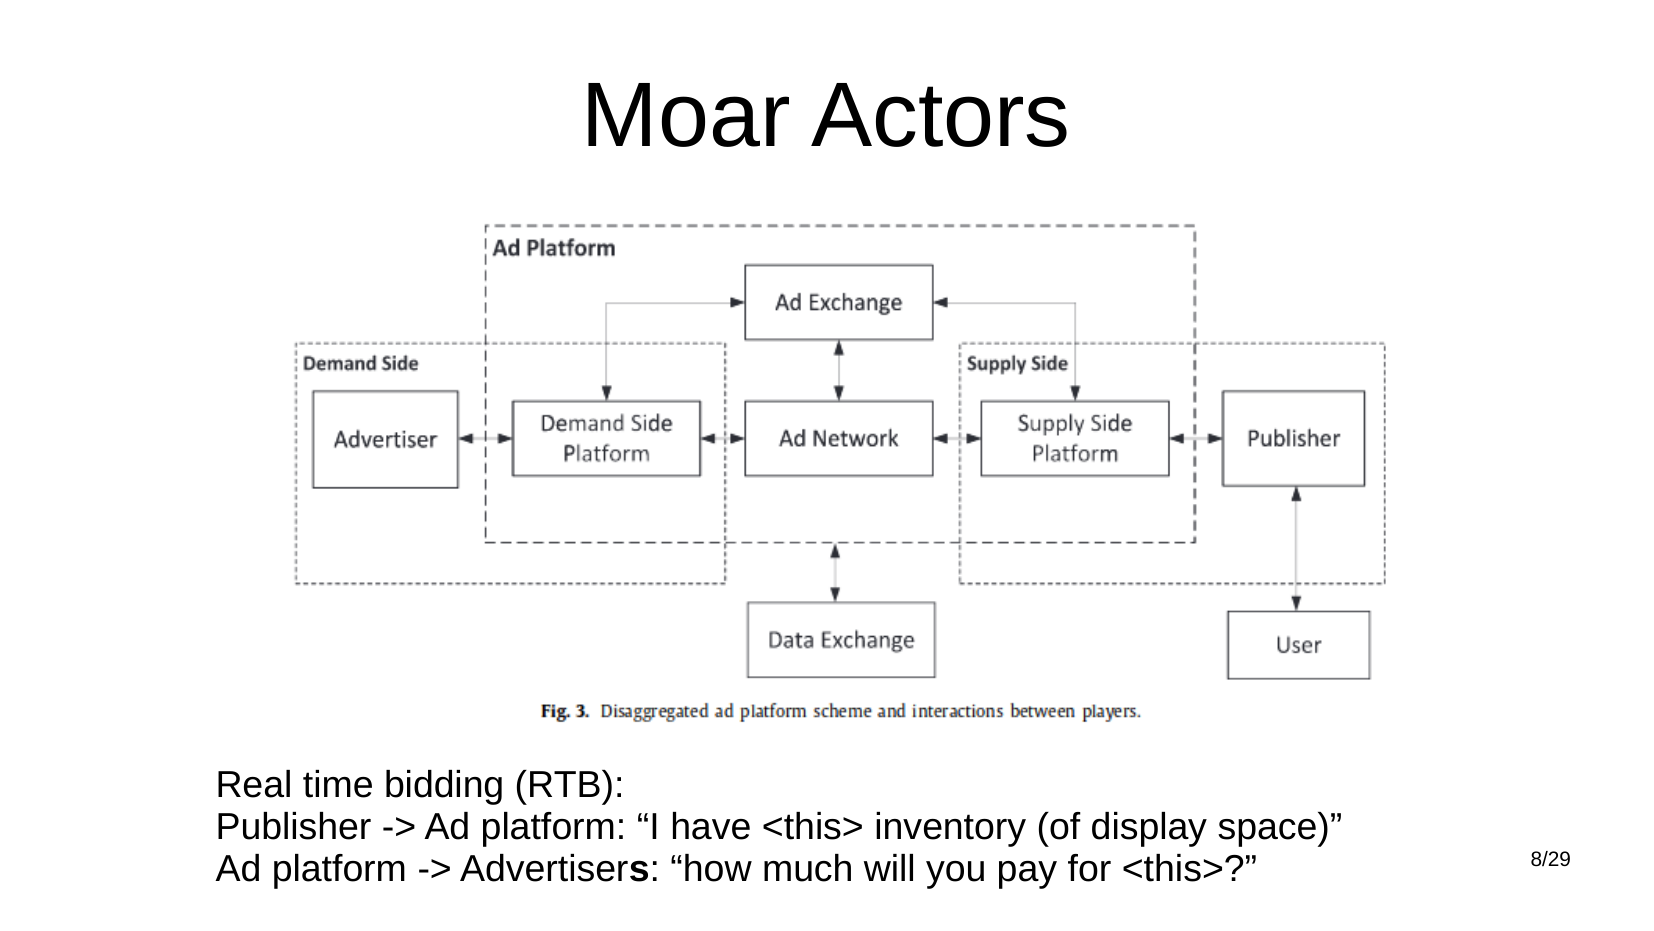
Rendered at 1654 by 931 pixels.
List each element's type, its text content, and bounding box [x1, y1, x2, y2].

title Moar Actors [82, 37, 1571, 193]
text_box Real time bidding (RTB): Publisher -> Ad platform: “I have <this> inventory (of display space)” Ad platform -> Advertisers: “how much will you pay for <this>?” [200, 755, 1465, 897]
picture [138, 190, 1525, 744]
